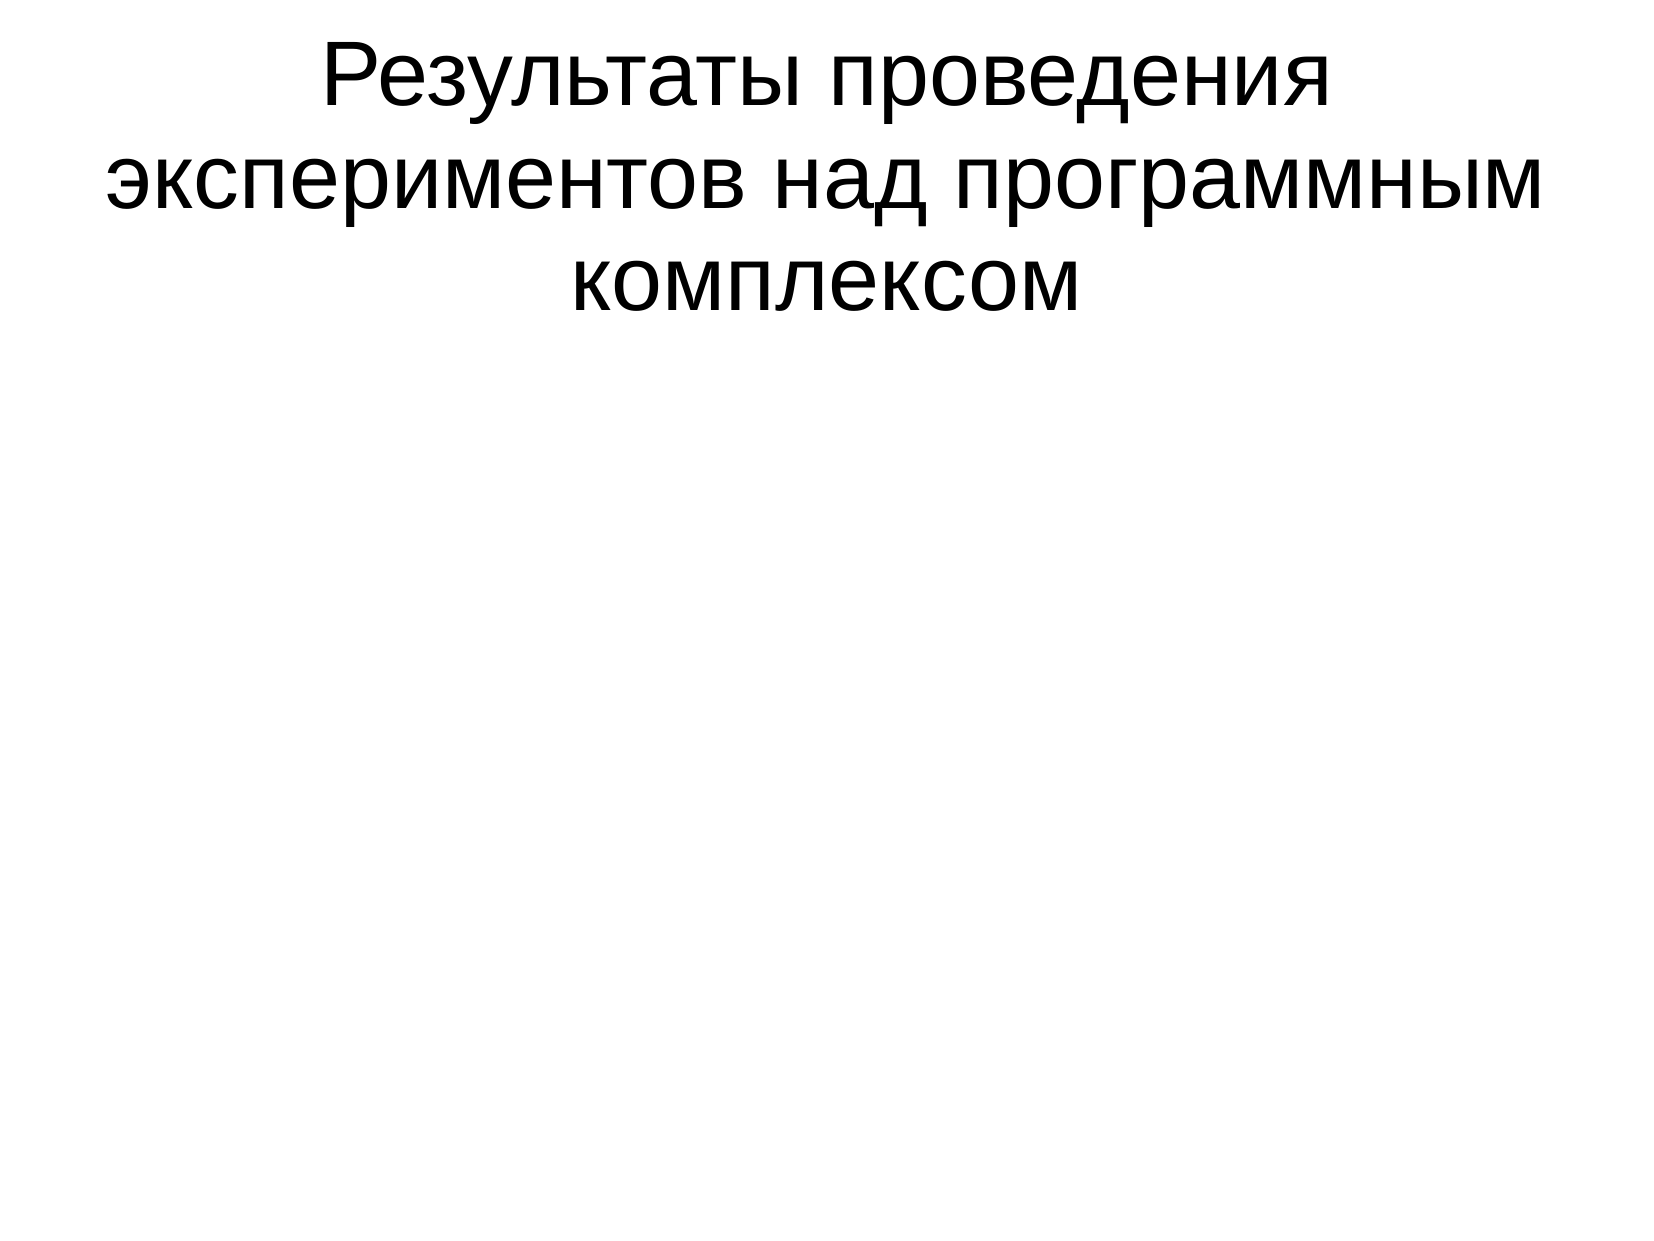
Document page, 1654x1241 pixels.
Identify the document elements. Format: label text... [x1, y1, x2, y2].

title Результаты проведения экспериментов над программным комплексом [82, 22, 1571, 331]
